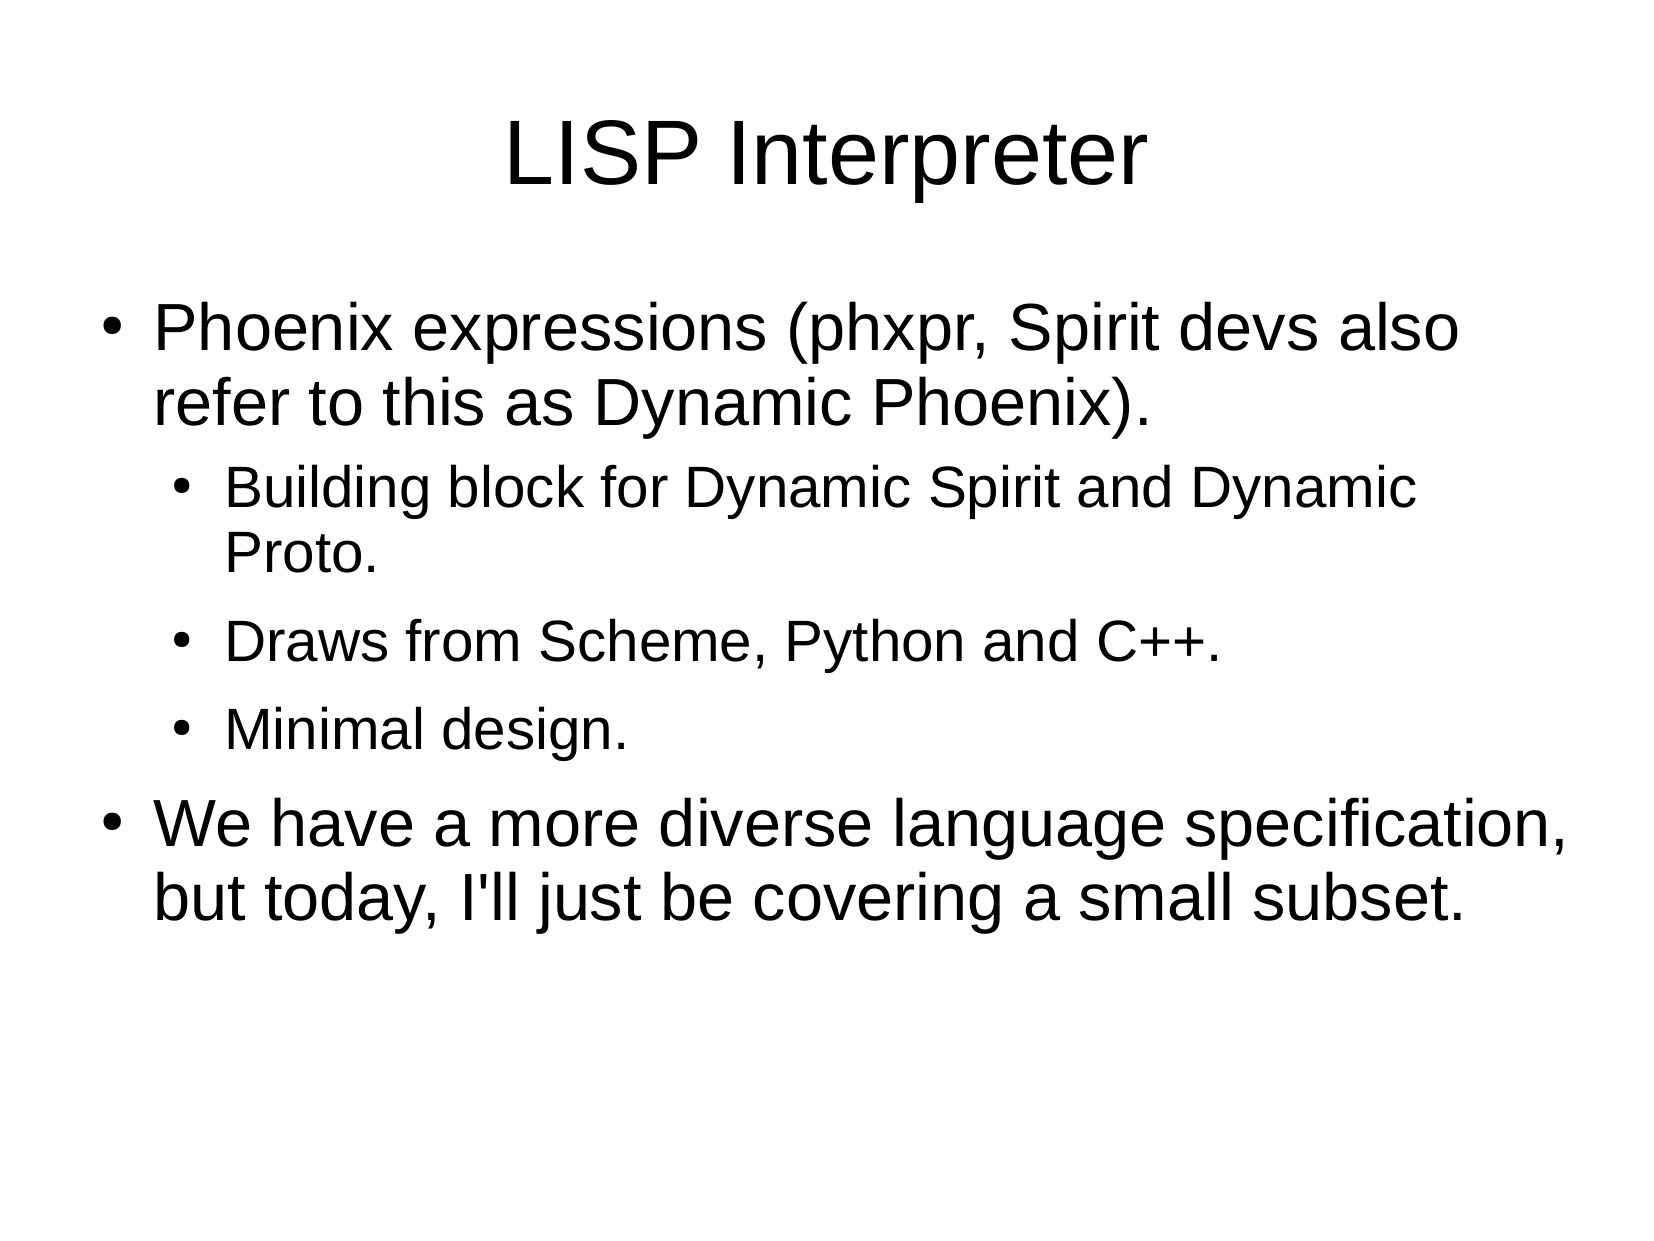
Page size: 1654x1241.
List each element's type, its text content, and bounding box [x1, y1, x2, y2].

title LISP Interpreter [82, 49, 1571, 257]
list Phoenix expressions (phxpr, Spirit devs also refer to this as Dynamic Phoenix). Building block for Dynamic Spirit and Dynamic Proto. Draws from Scheme, Python and C++. Minimal design. We have a more diverse language specification, but today, I'll just be covering a small subset. [82, 290, 1571, 1109]
